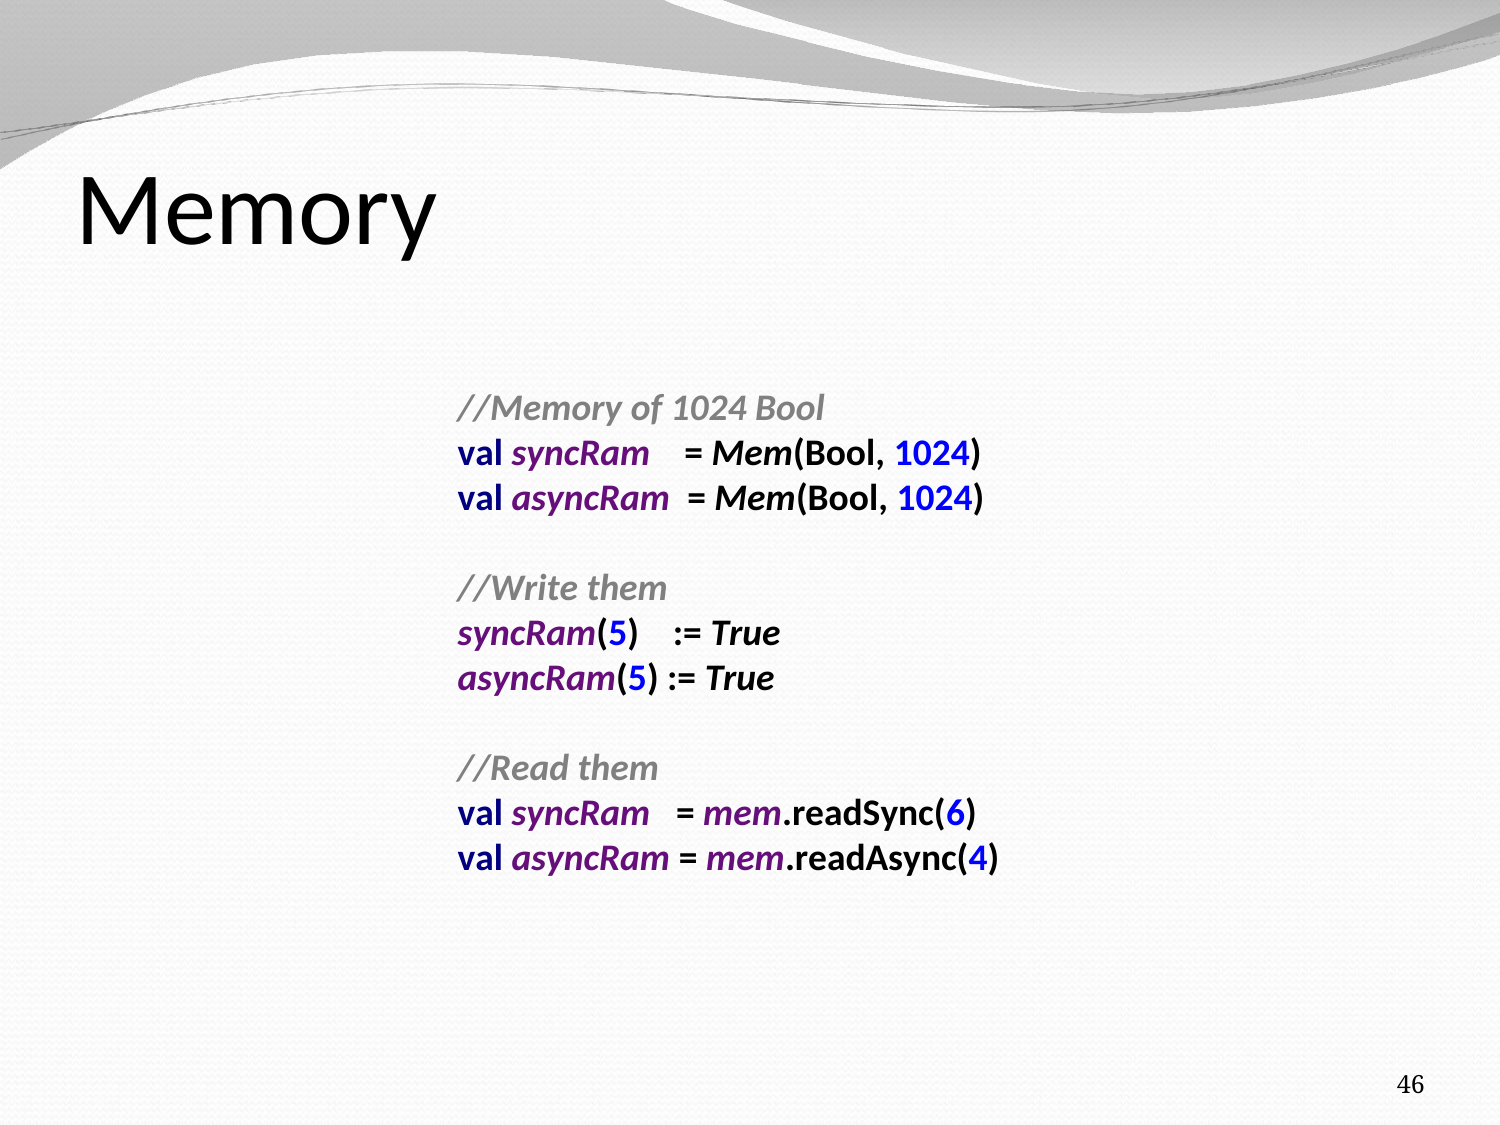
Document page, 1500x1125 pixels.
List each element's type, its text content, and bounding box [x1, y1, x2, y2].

title Memory [75, 78, 1426, 266]
picture [0, 0, 1500, 1125]
text_box //Memory of 1024 Bool val syncRam = Mem(Bool, 1024) val asyncRam = Mem(Bool, 1024) //Write them syncRam(5) := True asyncRam(5) := True //Read them val syncRam = mem.readSync(6) val asyncRam = mem.readAsync(4) [442, 375, 1015, 886]
text_box <numéro> [1299, 1042, 1426, 1103]
